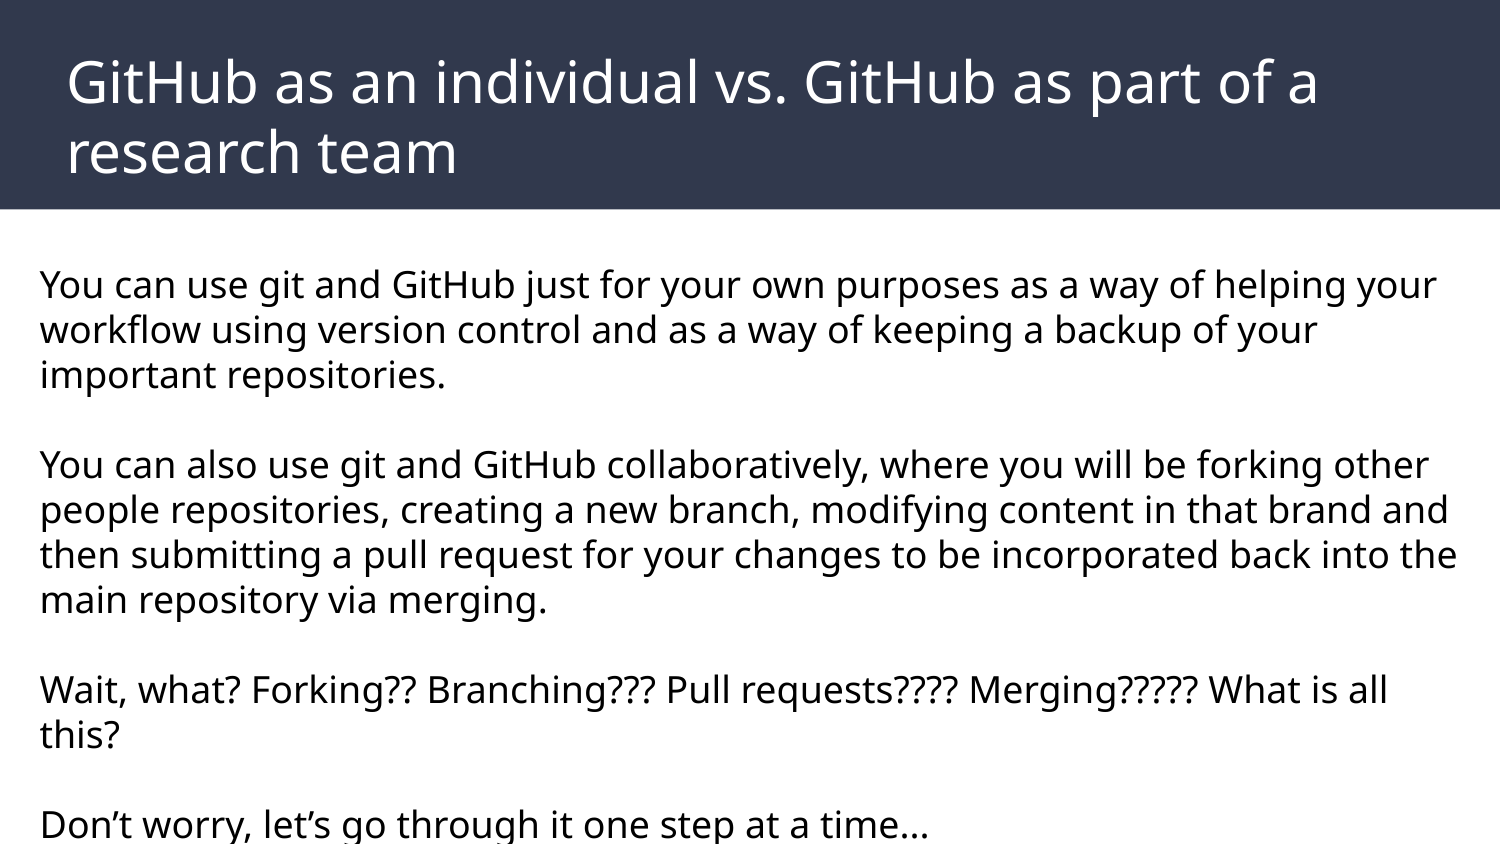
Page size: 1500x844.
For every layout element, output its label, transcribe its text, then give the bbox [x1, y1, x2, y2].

text_box You can use git and GitHub just for your own purposes as a way of helping your workflow using version control and as a way of keeping a backup of your important repositories. You can also use git and GitHub collaboratively, where you will be forking other people repositories, creating a new branch, modifying content in that brand and then submitting a pull request for your changes to be incorporated back into the main repository via merging. Wait, what? Forking?? Branching??? Pull requests???? Merging????? What is all this? Don’t worry, let’s go through it one step at a time... [24, 246, 1480, 822]
title GitHub as an individual vs. GitHub as part of a research team [51, 30, 1449, 133]
